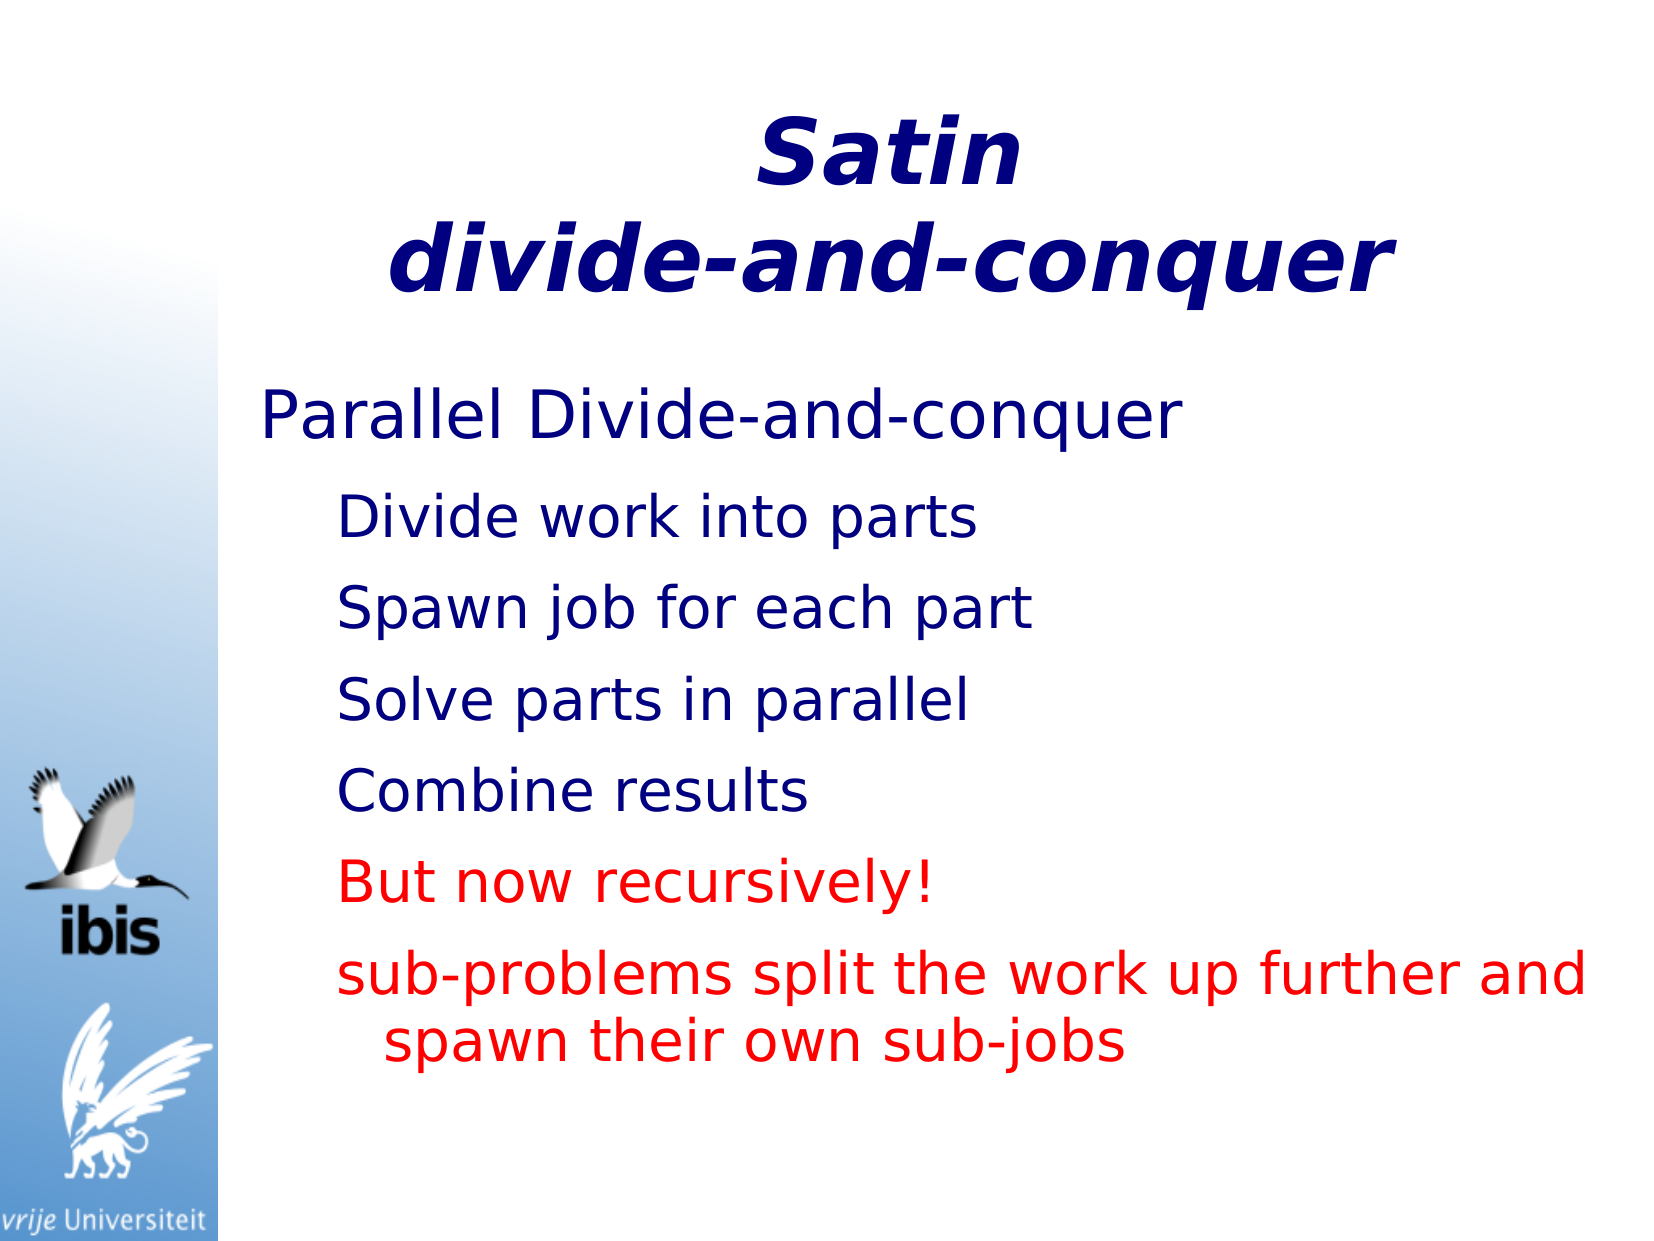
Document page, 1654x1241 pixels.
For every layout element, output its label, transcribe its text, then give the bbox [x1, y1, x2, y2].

title Satin divide-and-conquer [248, 99, 1534, 314]
picture [0, 0, 218, 1241]
list Parallel Divide-and-conquer Divide work into parts Spawn job for each part Solve parts in parallel Combine results But now recursively! sub-problems split the work up further and spawn their own sub-jobs [241, 376, 1654, 1158]
